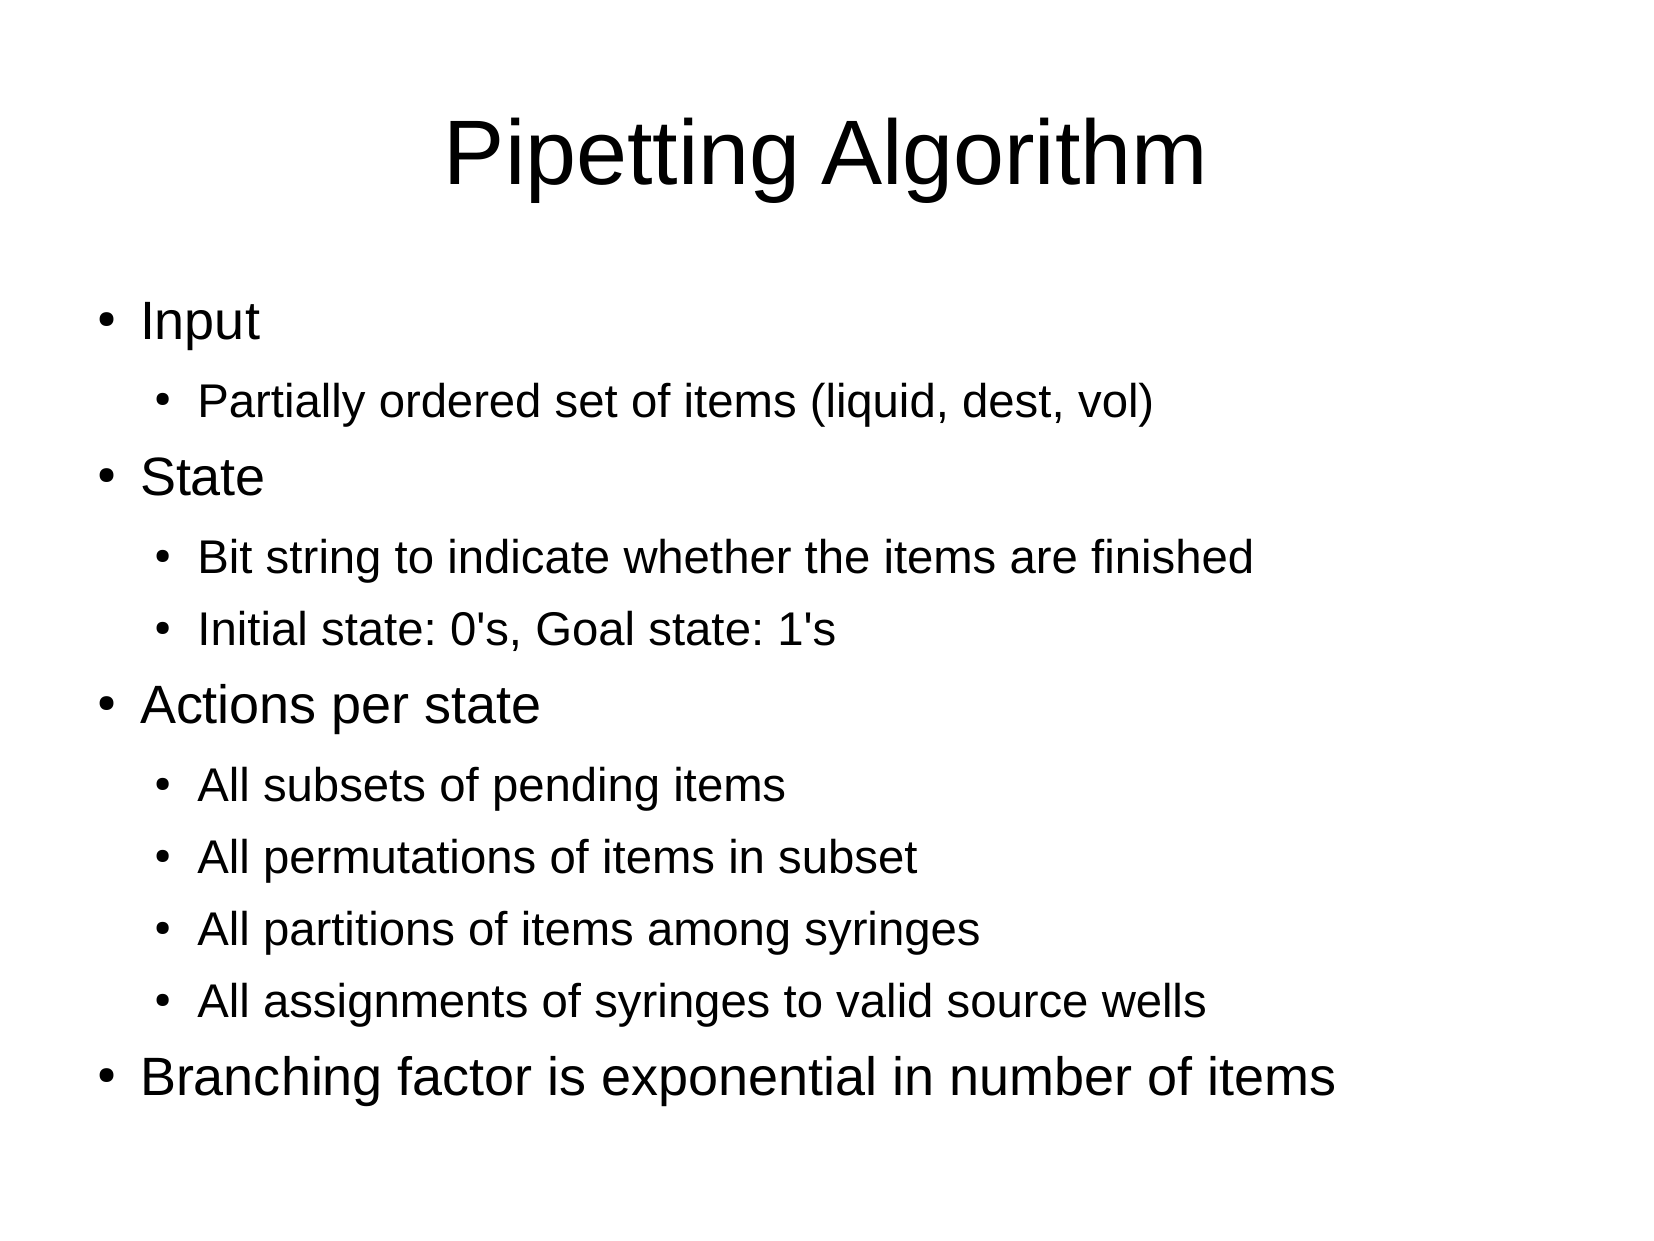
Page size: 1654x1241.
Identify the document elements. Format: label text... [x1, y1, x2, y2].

title Pipetting Algorithm [82, 49, 1571, 257]
list Input Partially ordered set of items (liquid, dest, vol) State Bit string to indicate whether the items are finished Initial state: 0's, Goal state: 1's Actions per state All subsets of pending items All permutations of items in subset All partitions of items among syringes All assignments of syringes to valid source wells Branching factor is exponential in number of items [82, 290, 1571, 1109]
